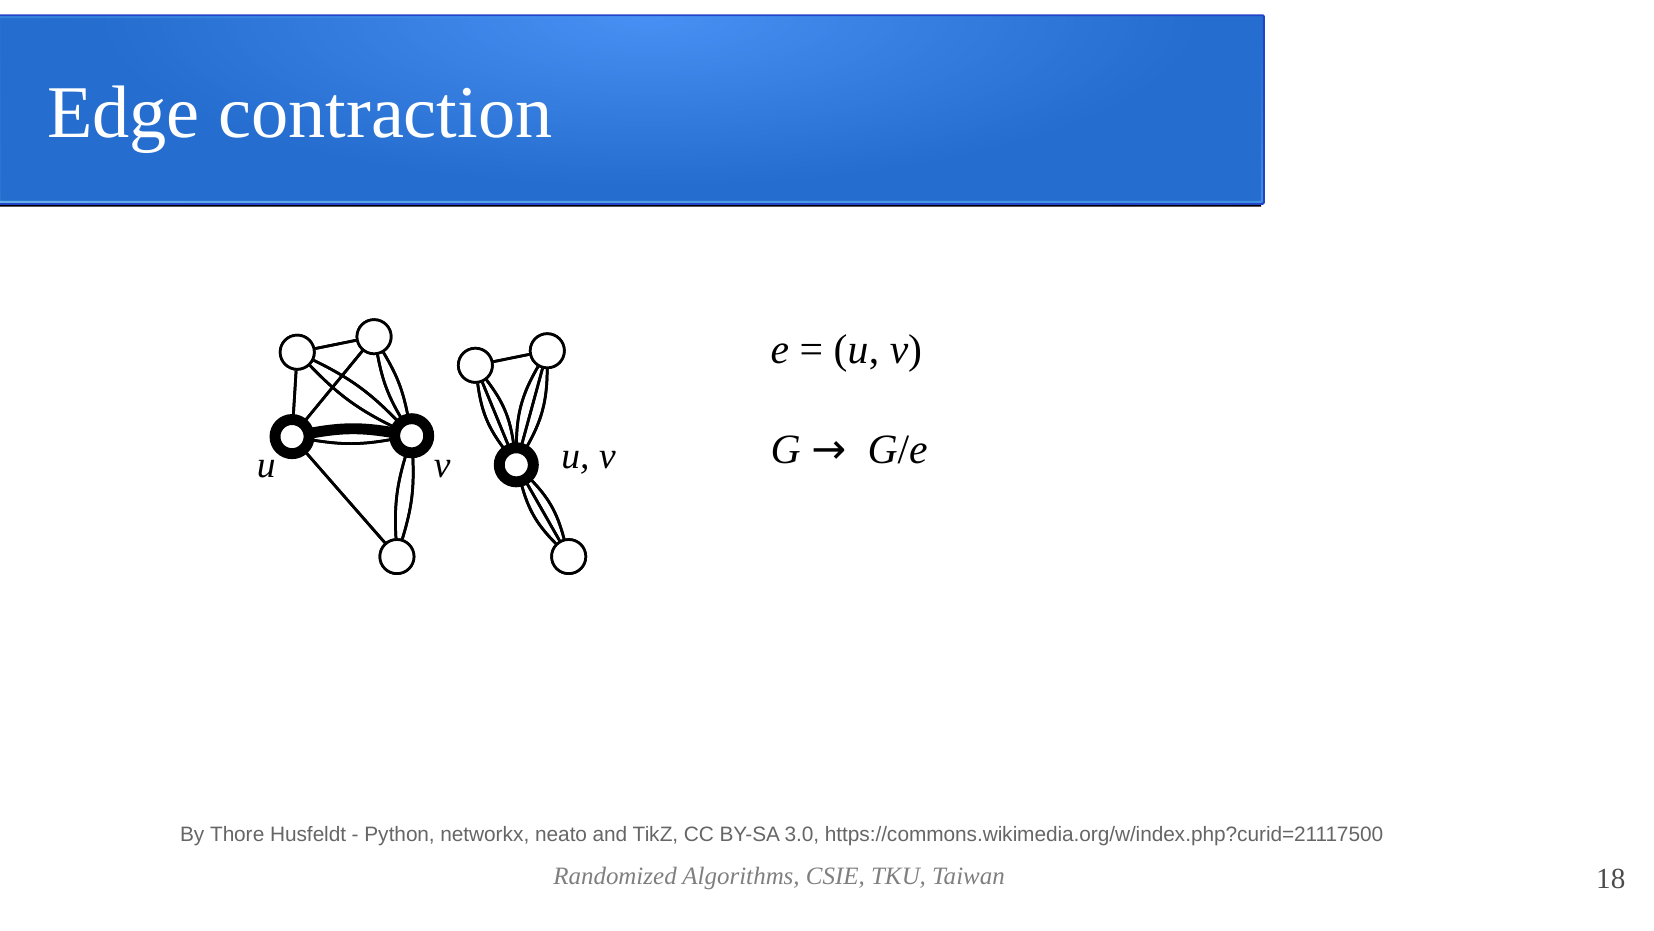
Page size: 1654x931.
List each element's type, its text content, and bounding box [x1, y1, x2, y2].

text_box u [242, 437, 290, 494]
text_box v [419, 437, 467, 494]
text_box e = (u, v) G → G/e [755, 318, 1264, 509]
title Edge contraction [47, 35, 1199, 189]
picture [253, 287, 600, 595]
text_box By Thore Husfeldt - Python, networkx, neato and TikZ, CC BY-SA 3.0, https://commons.wikimedia.org/w/index.php?curid=21117500 [165, 814, 1491, 854]
text_box u, v [546, 427, 632, 508]
